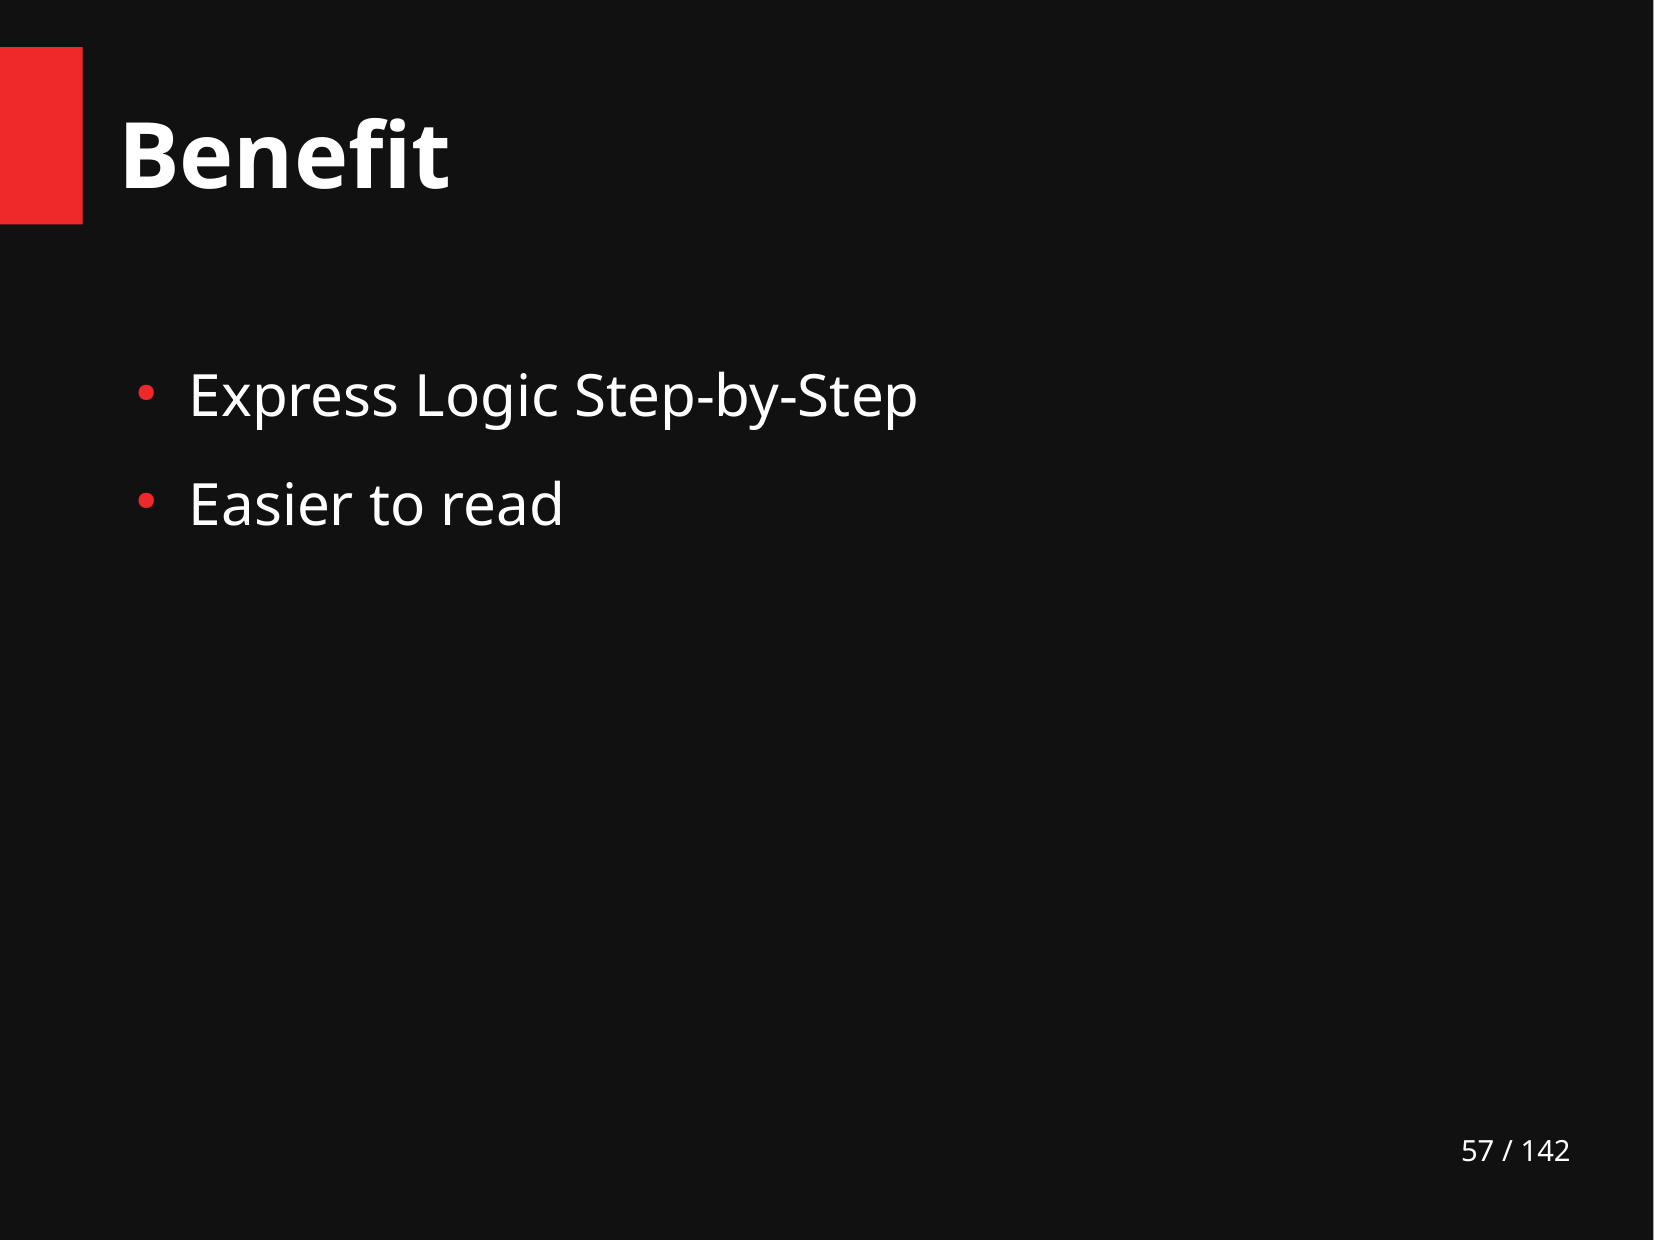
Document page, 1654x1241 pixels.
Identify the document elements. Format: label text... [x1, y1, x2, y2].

list Express Logic Step-by-Step Easier to read [118, 354, 1536, 1074]
title Benefit [118, 49, 1571, 257]
